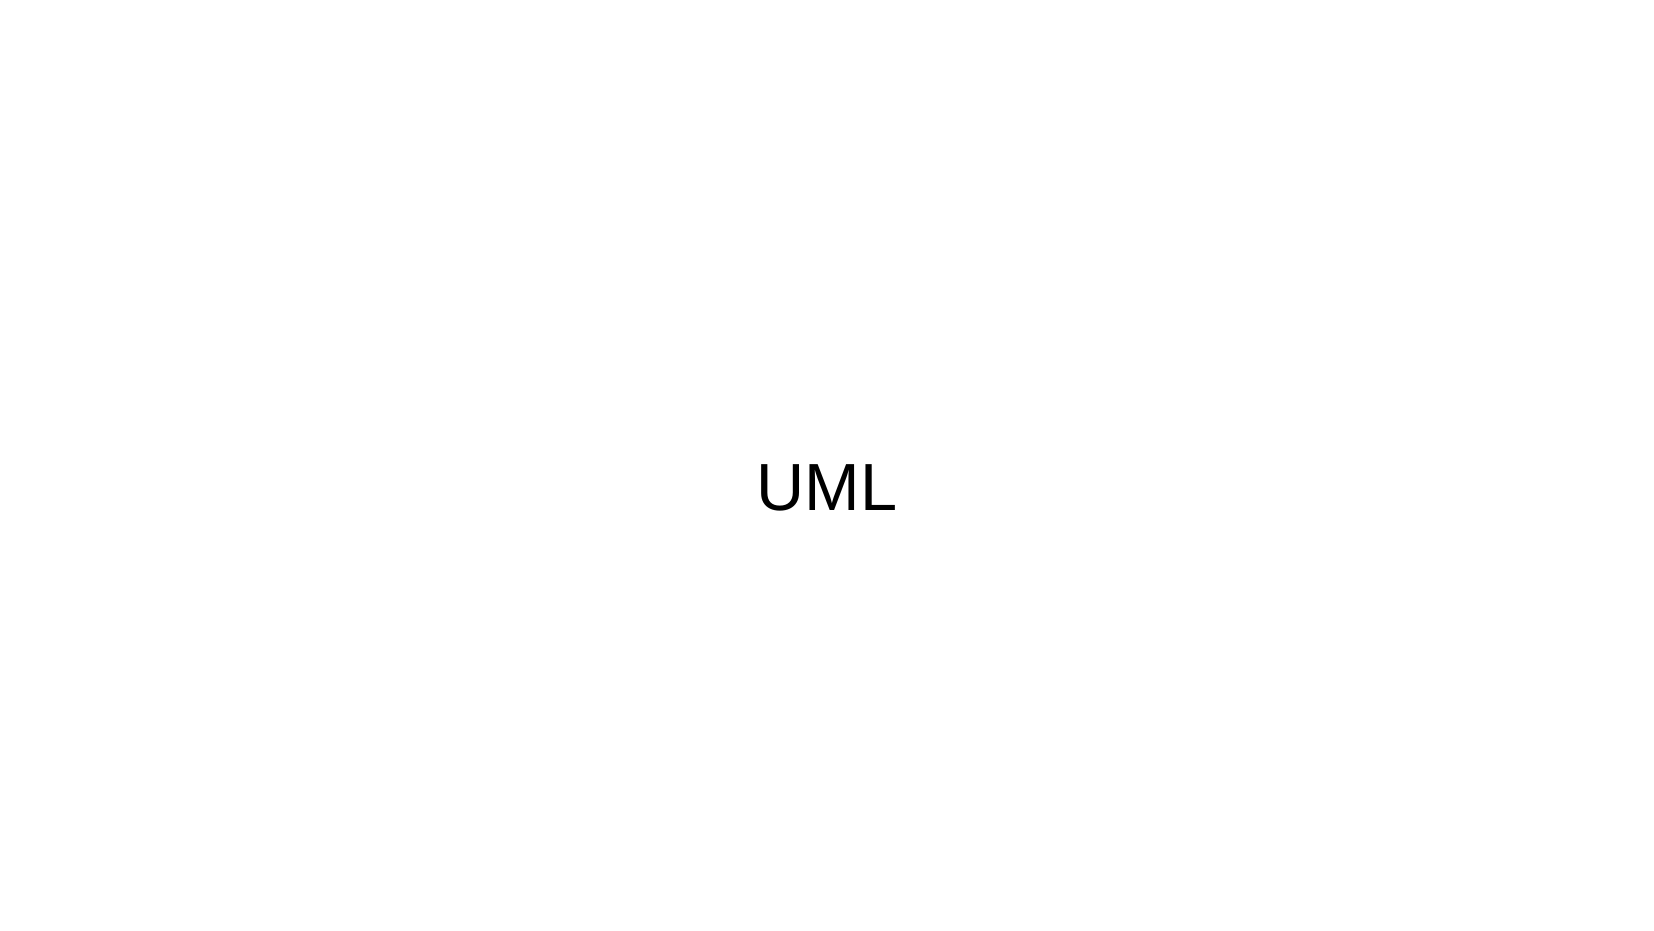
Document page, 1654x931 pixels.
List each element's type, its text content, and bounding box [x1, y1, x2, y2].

subtitle UML [82, 217, 1571, 758]
